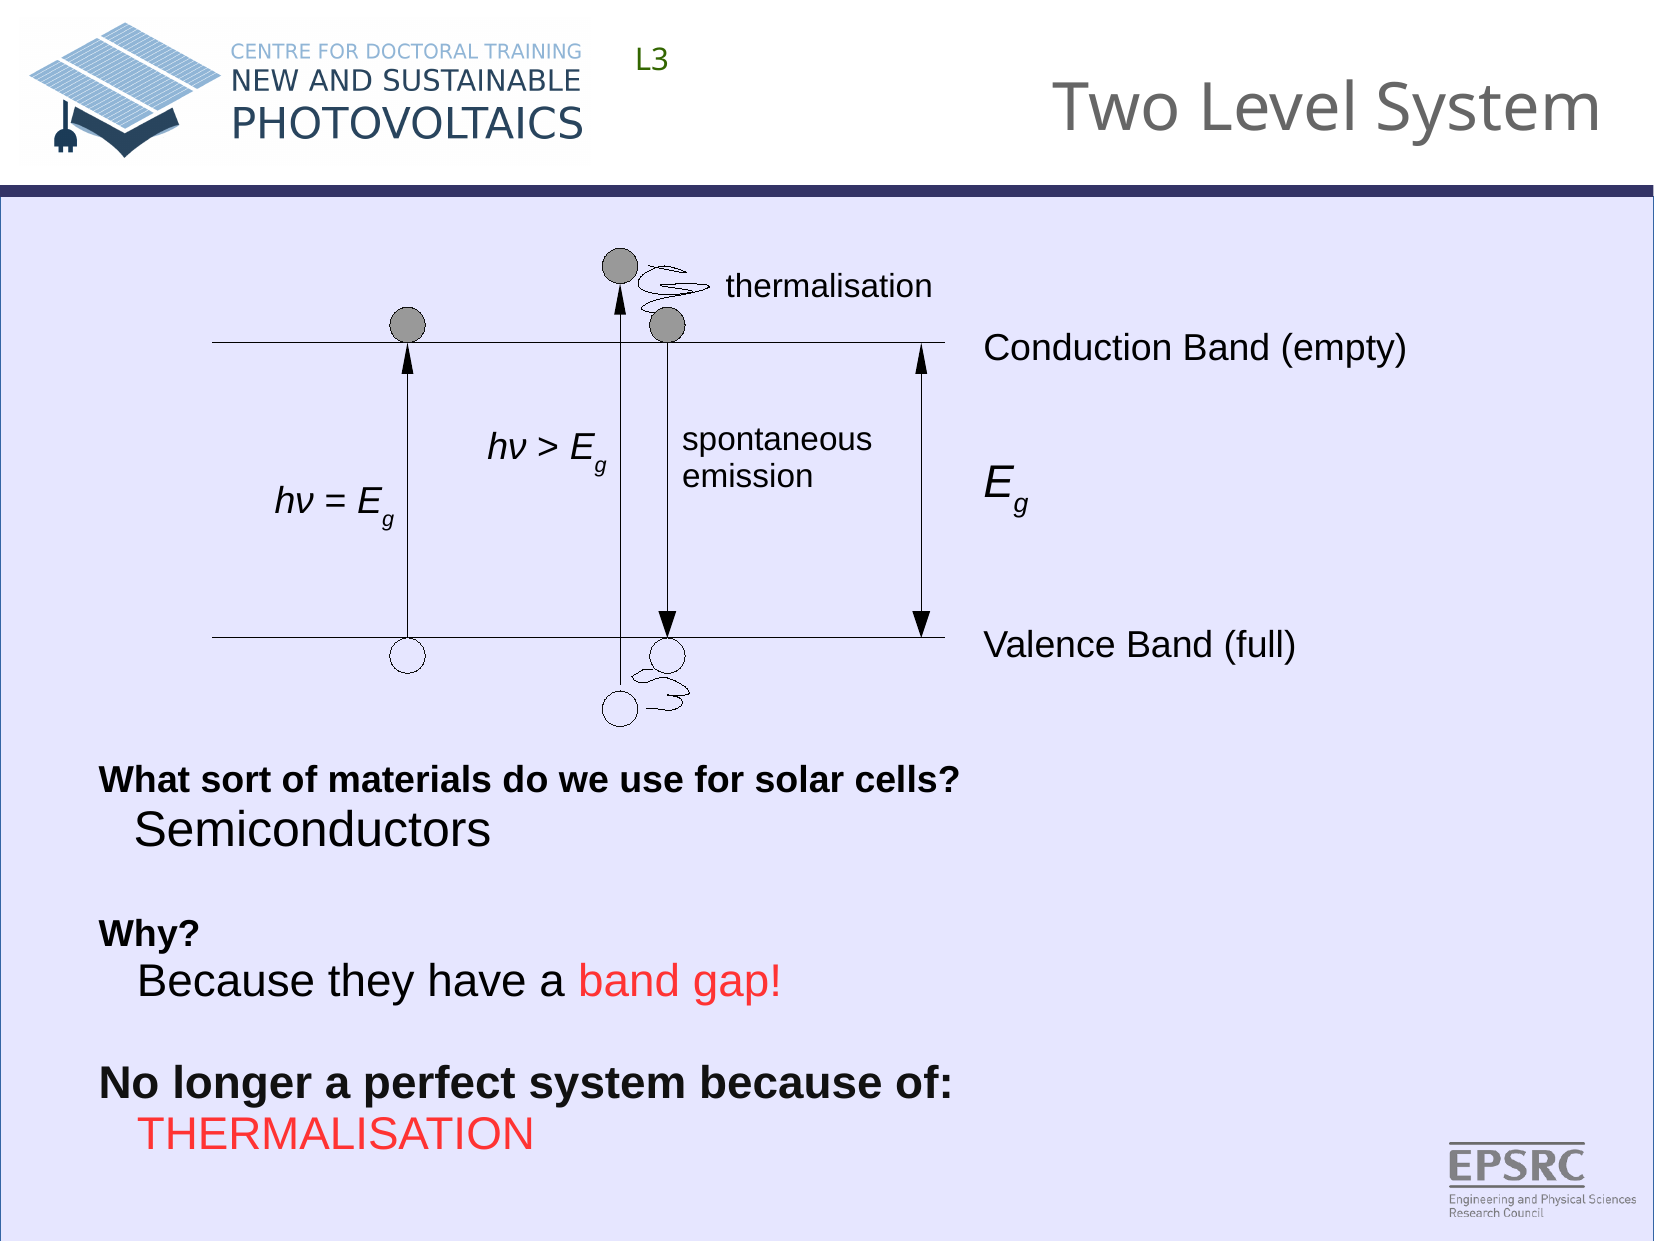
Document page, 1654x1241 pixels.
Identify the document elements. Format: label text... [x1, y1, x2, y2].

text_box Valence Band (full) [968, 616, 1312, 674]
text_box hν > Eg [472, 418, 667, 485]
picture [1449, 1142, 1636, 1217]
text_box hν = Eg [259, 472, 544, 539]
text_box Conduction Band (empty) [968, 318, 1423, 376]
picture [19, 17, 591, 166]
text_box spontaneous emission [667, 413, 951, 562]
text_box Two Level System [767, 52, 1619, 142]
text_box L3 [620, 29, 880, 80]
text_box thermalisation [710, 259, 949, 313]
text_box What sort of materials do we use for solar cells? Semiconductors Why? Because they have a band gap! No longer a perfect system because of: THERMALISATION [83, 751, 987, 1168]
text_box [0, 197, 1654, 1241]
text_box Eg [968, 448, 1044, 562]
